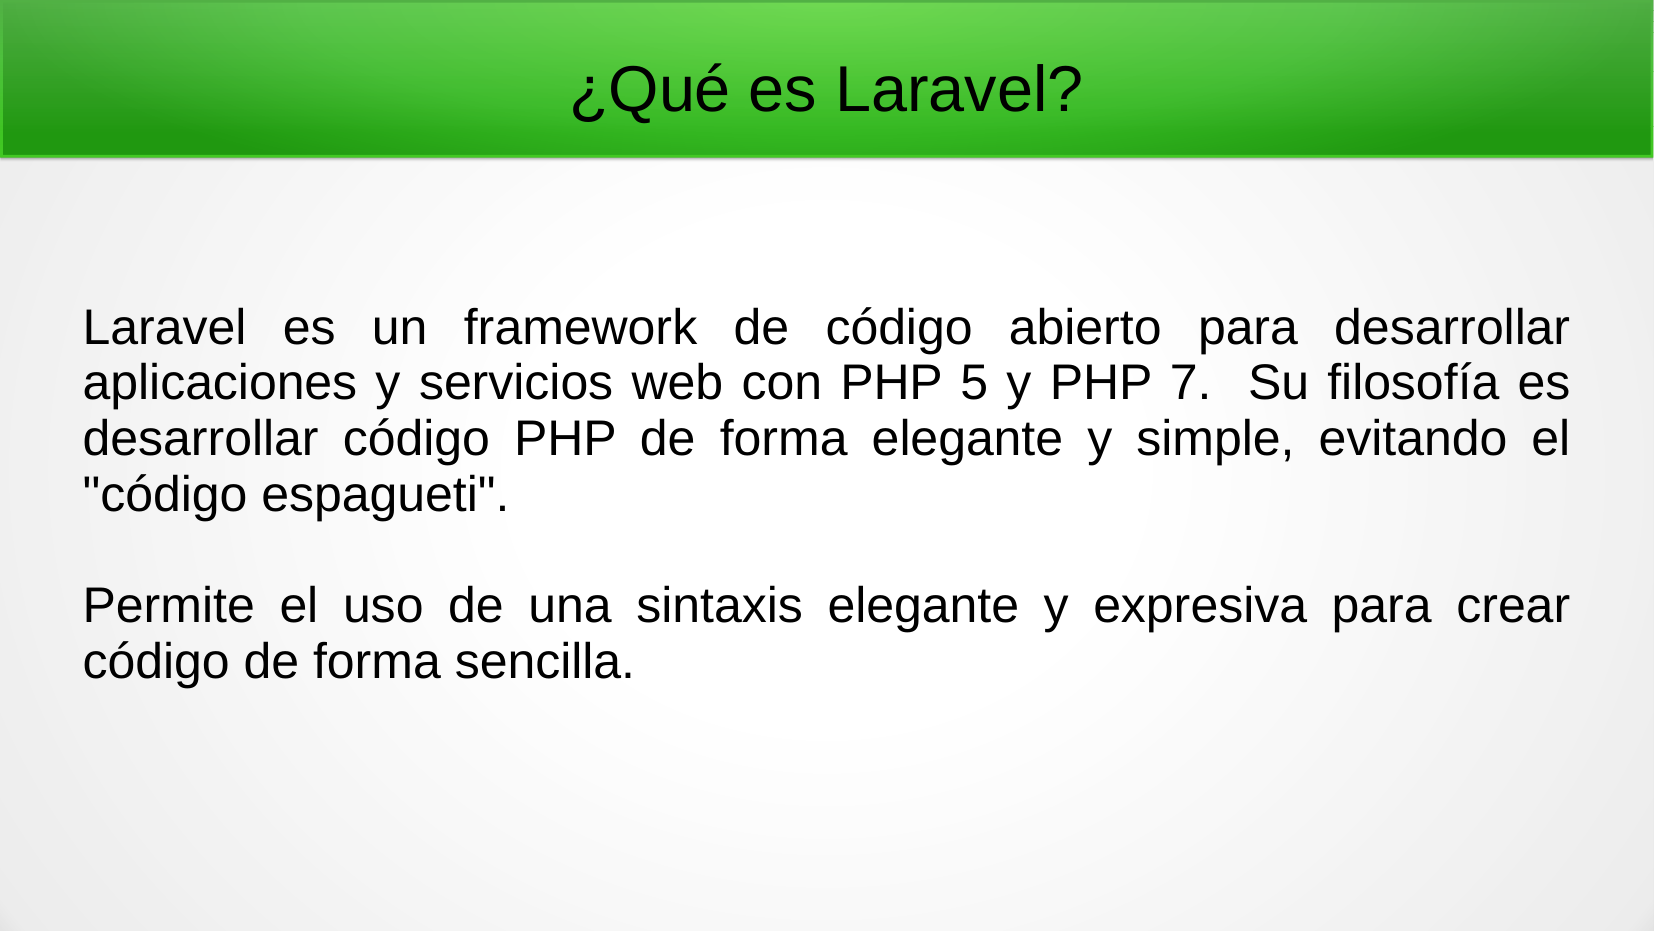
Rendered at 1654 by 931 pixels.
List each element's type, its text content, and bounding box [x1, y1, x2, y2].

title ¿Qué es Laravel? [82, 35, 1571, 142]
subtitle Laravel es un framework de código abierto para desarrollar aplicaciones y servicios web con PHP 5 y PHP 7. Su filosofía es desarrollar código PHP de forma elegante y simple, evitando el "código espagueti". Permite el uso de una sintaxis elegante y expresiva para crear código de forma sencilla. [82, 224, 1571, 764]
